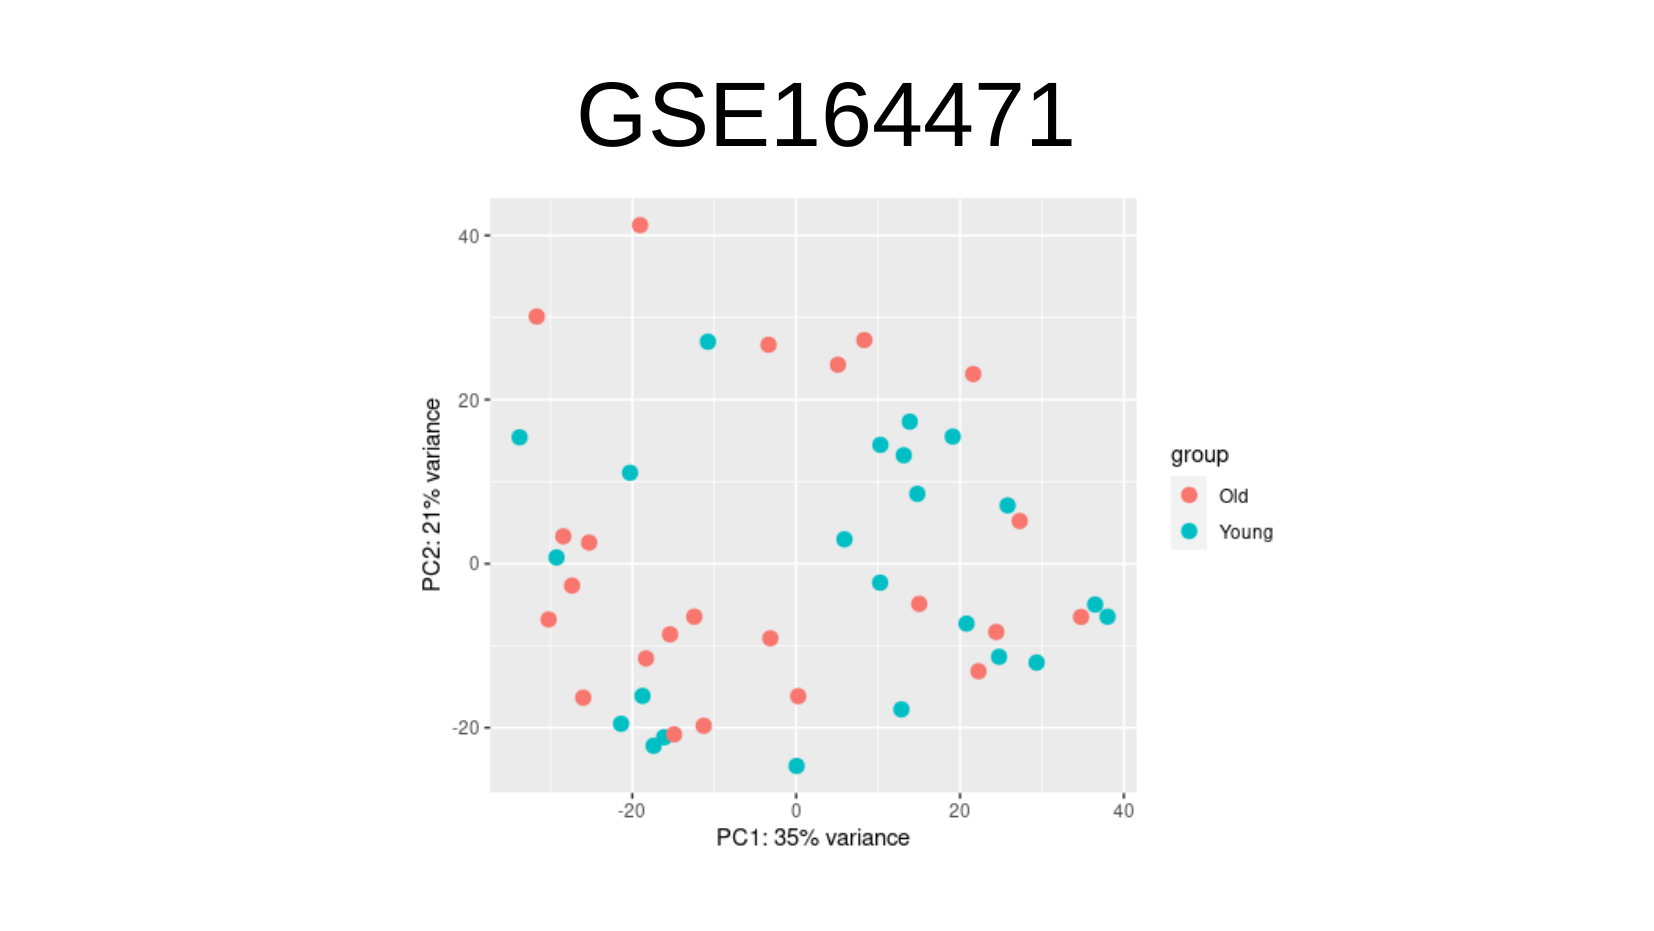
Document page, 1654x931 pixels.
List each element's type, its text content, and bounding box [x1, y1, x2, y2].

title GSE164471 [82, 37, 1571, 193]
picture [307, 187, 1401, 863]
